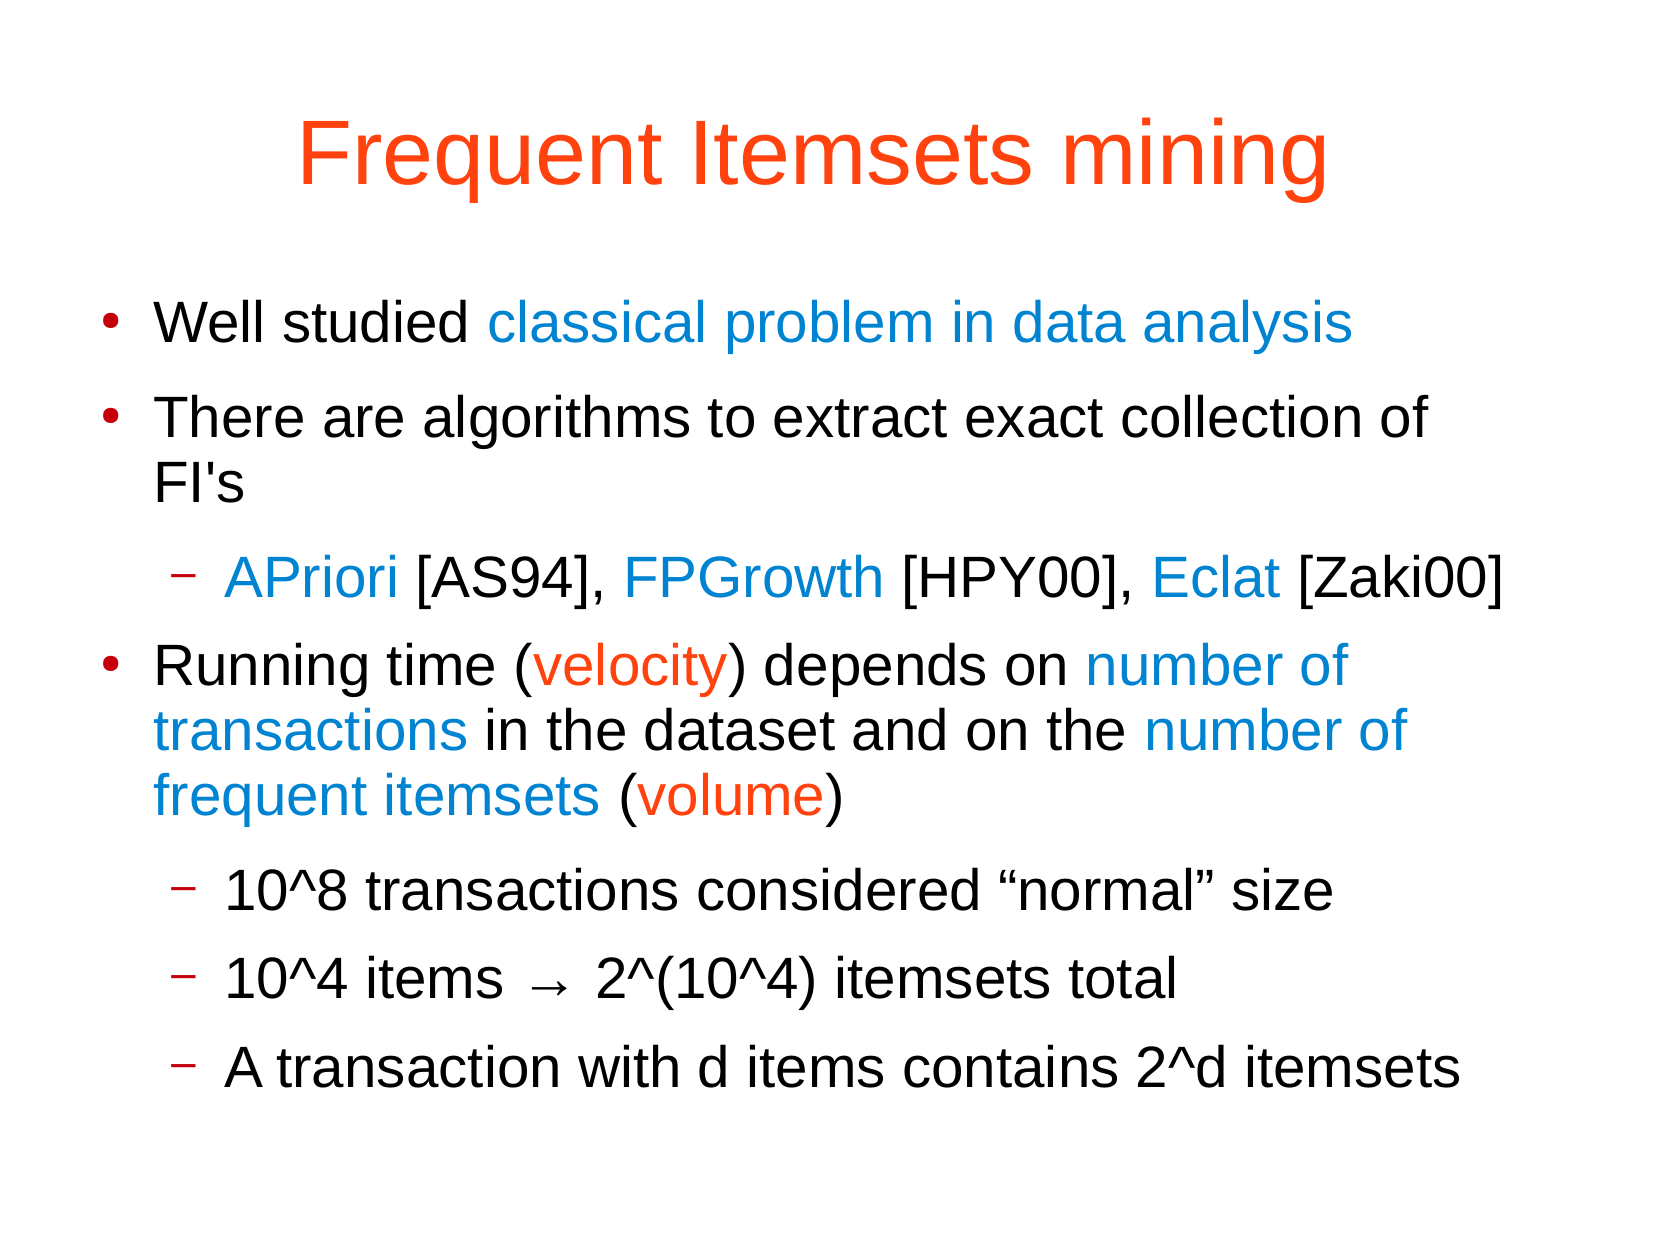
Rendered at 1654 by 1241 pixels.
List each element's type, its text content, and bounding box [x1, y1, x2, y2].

title Frequent Itemsets mining [82, 49, 1571, 257]
list Well studied classical problem in data analysis There are algorithms to extract exact collection of FI's APriori [AS94], FPGrowth [HPY00], Eclat [Zaki00] Running time (velocity) depends on number of transactions in the dataset and on the number of frequent itemsets (volume) 10^8 transactions considered “normal” size 10^4 items → 2^(10^4) itemsets total A transaction with d items contains 2^d itemsets [82, 290, 1538, 1126]
